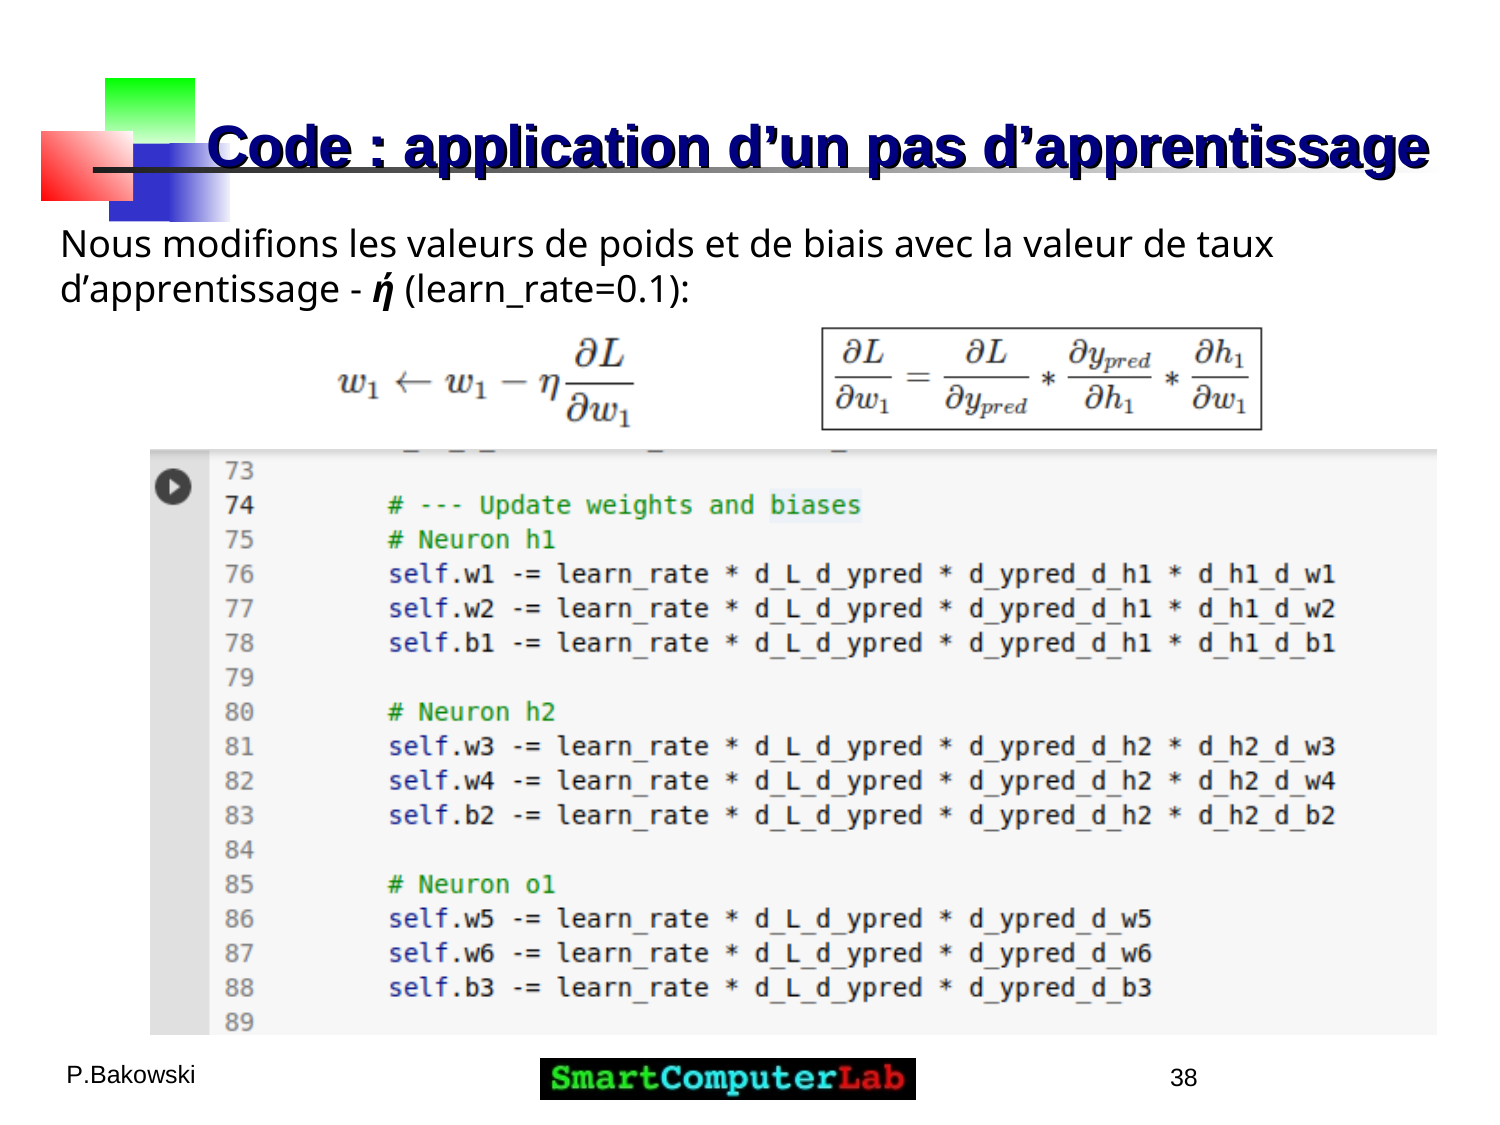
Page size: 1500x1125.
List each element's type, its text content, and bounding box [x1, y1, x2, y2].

text_box Nous modifions les valeurs de poids et de biais avec la valeur de taux d’apprentissage - ή (learn_rate=0.1): [45, 212, 1471, 318]
picture [540, 1058, 916, 1100]
title Code : application d’un pas d’apprentissage [191, 30, 1456, 186]
picture [150, 318, 1437, 1036]
